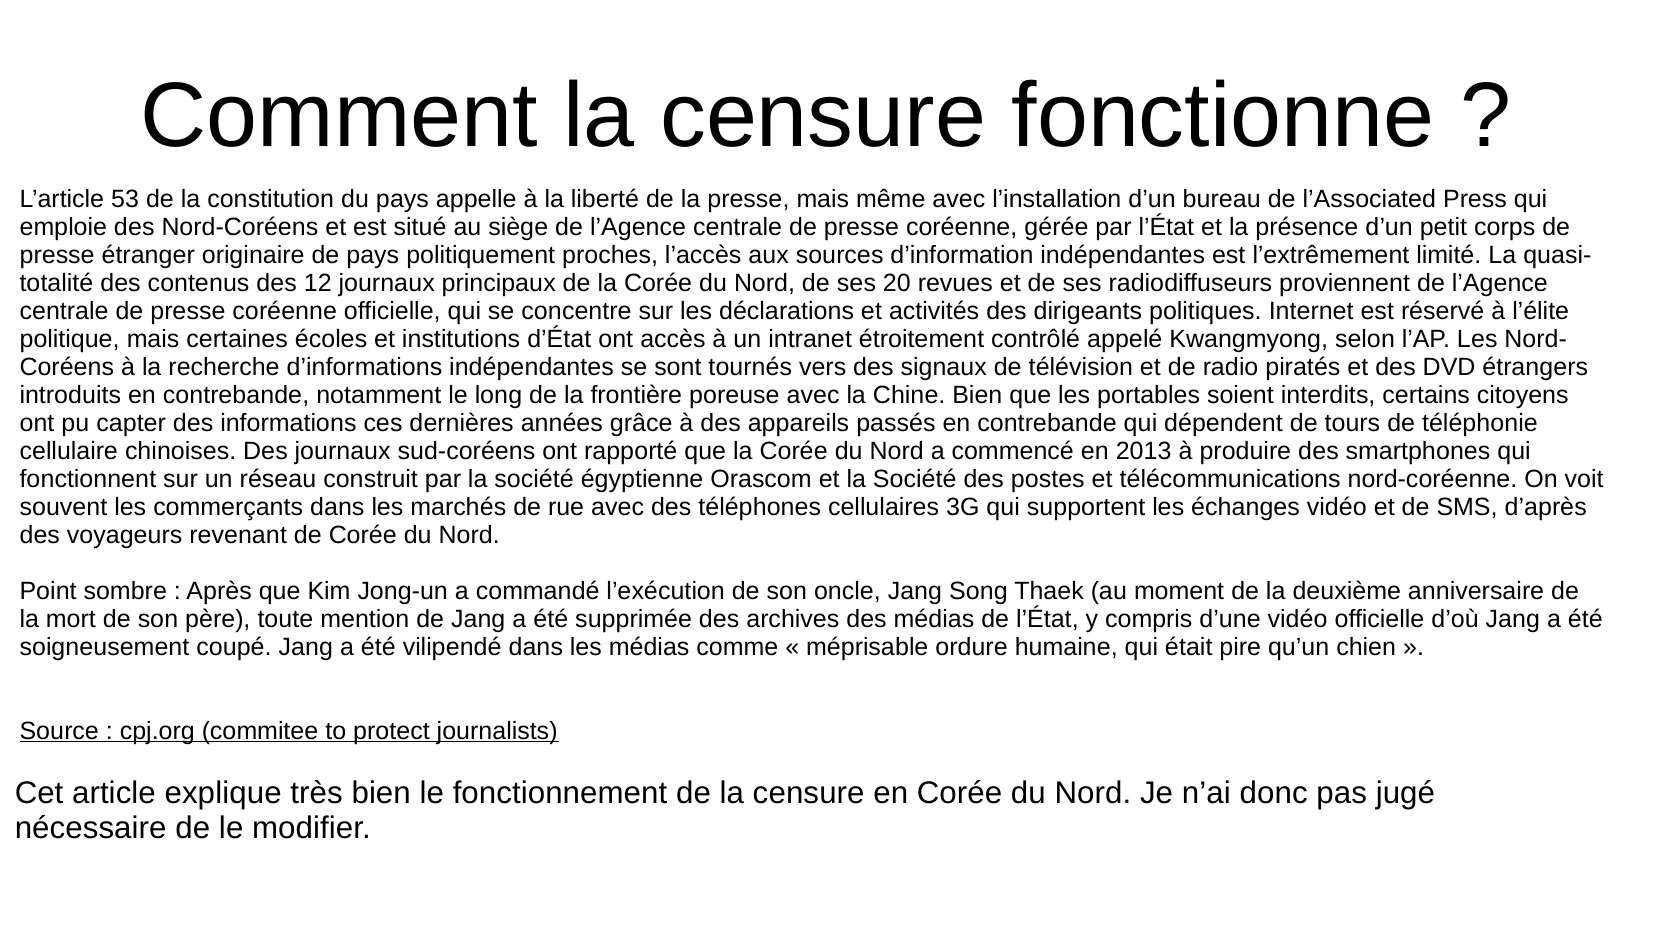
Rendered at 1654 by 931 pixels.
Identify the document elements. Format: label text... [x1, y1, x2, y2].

text_box L’article 53 de la constitution du pays appelle à la liberté de la presse, mais même avec l’installation d’un bureau de l’Associated Press qui emploie des Nord-Coréens et est situé au siège de l’Agence centrale de presse coréenne, gérée par l’État et la présence d’un petit corps de presse étranger originaire de pays politiquement proches, l’accès aux sources d’information indépendantes est l’extrêmement limité. La quasi-totalité des contenus des 12 journaux principaux de la Corée du Nord, de ses 20 revues et de ses radiodiffuseurs proviennent de l’Agence centrale de presse coréenne officielle, qui se concentre sur les déclarations et activités des dirigeants politiques. Internet est réservé à l’élite politique, mais certaines écoles et institutions d’État ont accès à un intranet étroitement contrôlé appelé Kwangmyong, selon l’AP. Les Nord-Coréens à la recherche d’informations indépendantes se sont tournés vers des signaux de télévision et de radio piratés et des DVD étrangers introduits en contrebande, notamment le long de la frontière poreuse avec la Chine. Bien que les portables soient interdits, certains citoyens ont pu capter des informations ces dernières années grâce à des appareils passés en contrebande qui dépendent de tours de téléphonie cellulaire chinoises. Des journaux sud-coréens ont rapporté que la Corée du Nord a commencé en 2013 à produire des smartphones qui fonctionnent sur un réseau construit par la société égyptienne Orascom et la Société des postes et télécommunications nord-coréenne. On voit souvent les commerçants dans les marchés de rue avec des téléphones cellulaires 3G qui supportent les échanges vidéo et de SMS, d’après des voyageurs revenant de Corée du Nord. Point sombre : Après que Kim Jong-un a commandé l’exécution de son oncle, Jang Song Thaek (au moment de la deuxième anniversaire de la mort de son père), toute mention de Jang a été supprimée des archives des médias de l’État, y compris d’une vidéo officielle d’où Jang a été soigneusement coupé. Jang a été vilipendé dans les médias comme « méprisable ordure humaine, qui était pire qu’un chien ». Source : cpj.org (commitee to protect journalists) [4, 177, 1625, 752]
text_box Cet article explique très bien le fonctionnement de la censure en Corée du Nord. Je n’ai donc pas jugé nécessaire de le modifier. [0, 767, 1565, 852]
title Comment la censure fonctionne ? [82, 37, 1571, 177]
